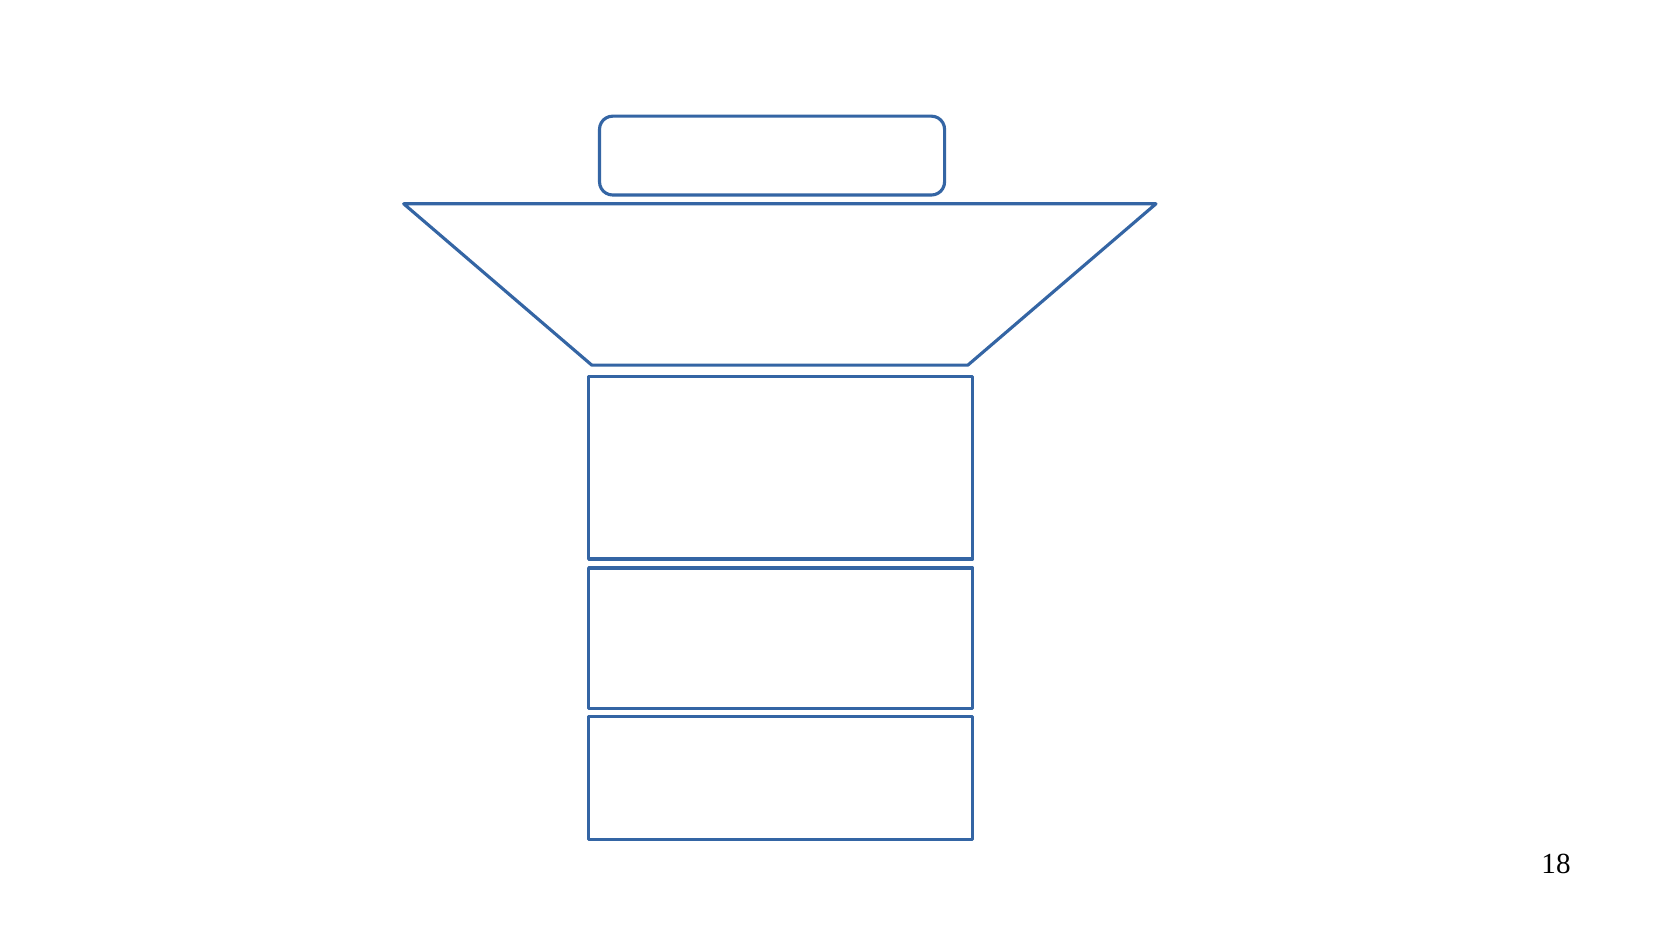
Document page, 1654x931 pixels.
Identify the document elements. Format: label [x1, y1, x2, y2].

text_box [588, 568, 973, 709]
text_box [588, 376, 973, 559]
text_box [599, 116, 945, 196]
text_box [403, 203, 1157, 366]
text_box [588, 716, 973, 840]
